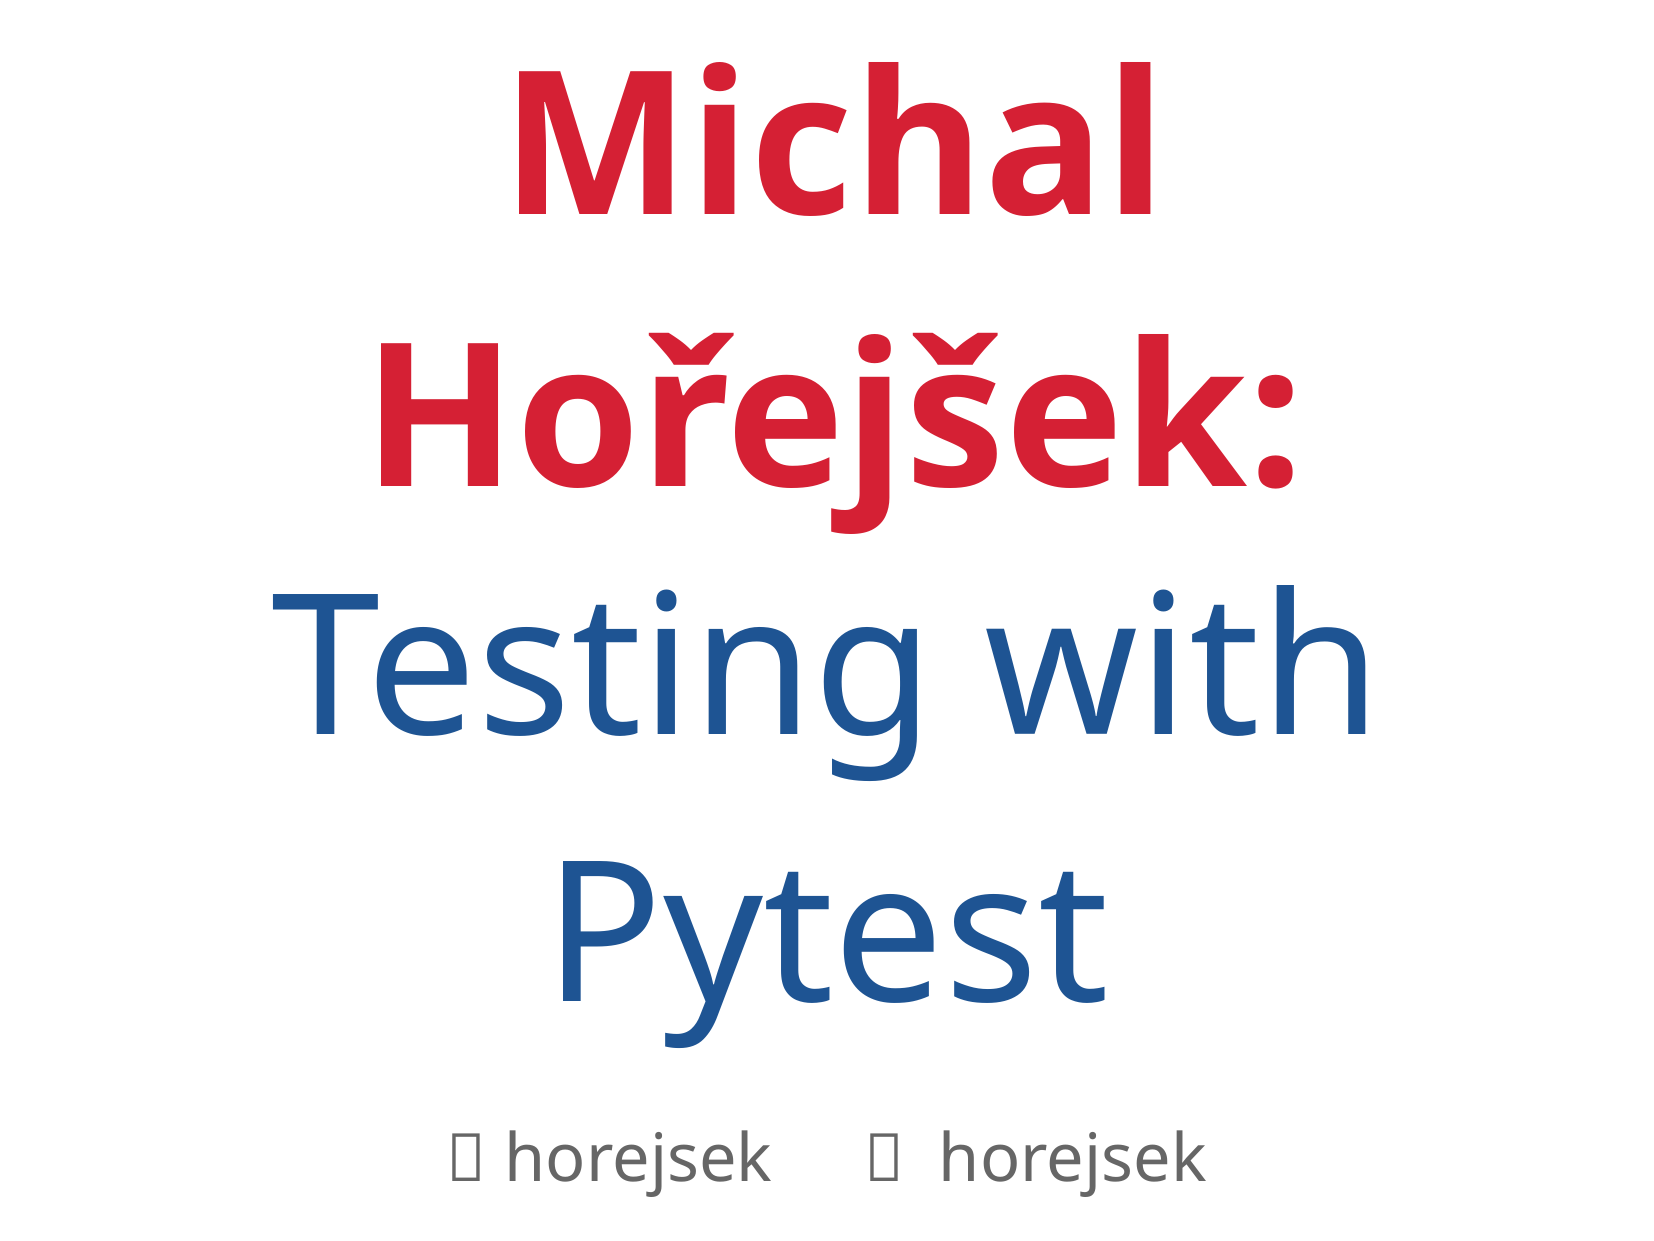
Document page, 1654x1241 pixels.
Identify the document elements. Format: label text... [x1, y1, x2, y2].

list  horejsek  horejsek [82, 1110, 1571, 1231]
list Testing with Pytest [82, 525, 1571, 1061]
title Michal Hořejšek: [90, 104, 1579, 442]
